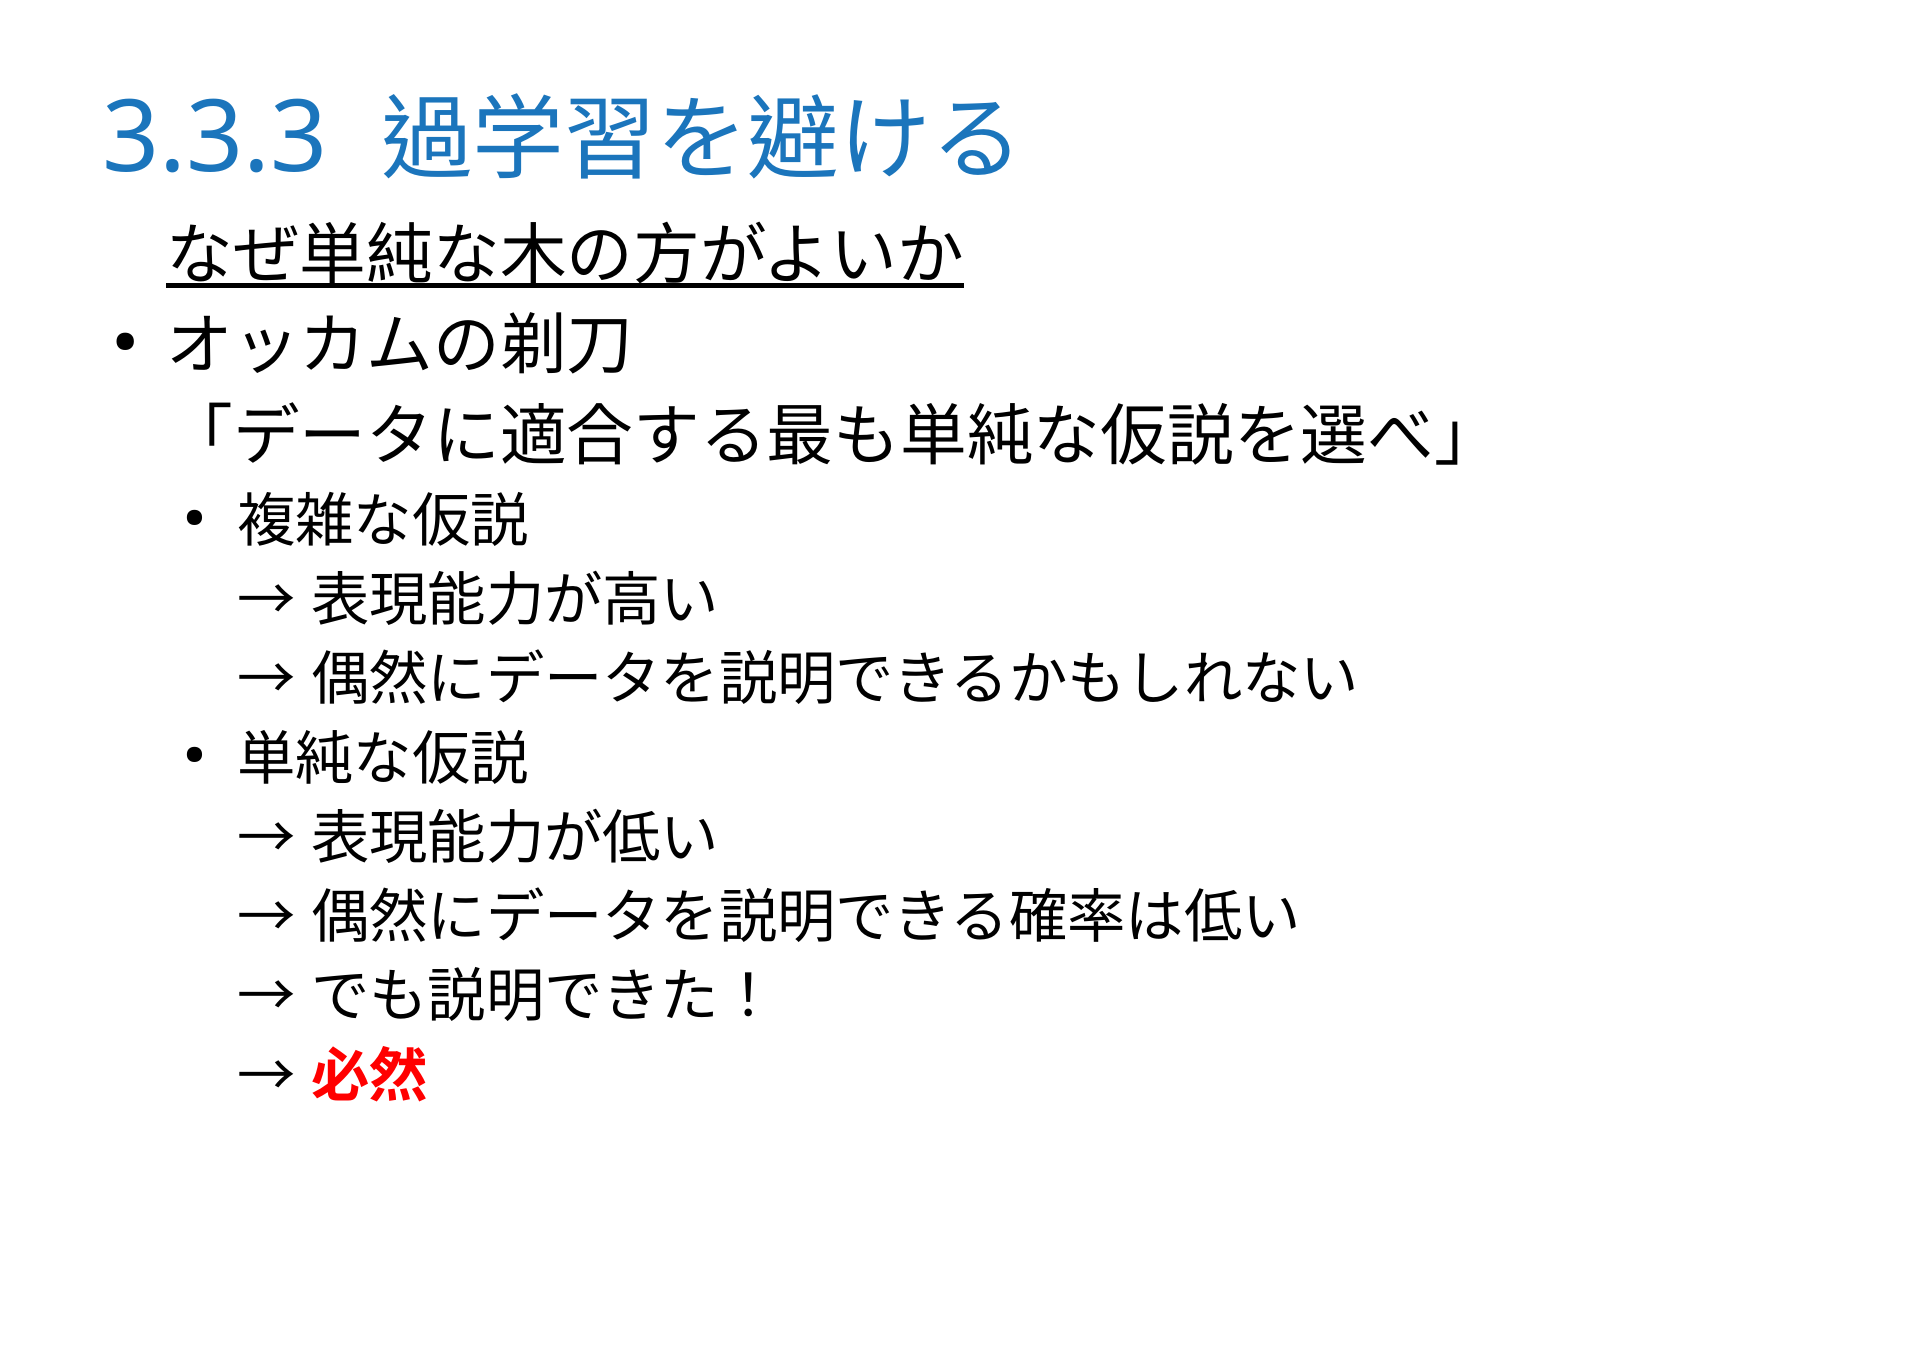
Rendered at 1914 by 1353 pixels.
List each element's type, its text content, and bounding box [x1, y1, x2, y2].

title 3.3.3 過学習を避ける [102, 44, 1825, 220]
list なぜ単純な木の方がよいか オッカムの剃刀 「データに適合する最も単純な仮説を選べ」 複雑な仮説 →表現能力が高い →偶然にデータを説明できるかもしれない 単純な仮説 →表現能力が低い →偶然にデータを説明できる確率は低い →でも説明できた！ →必然 [95, 206, 1818, 1208]
